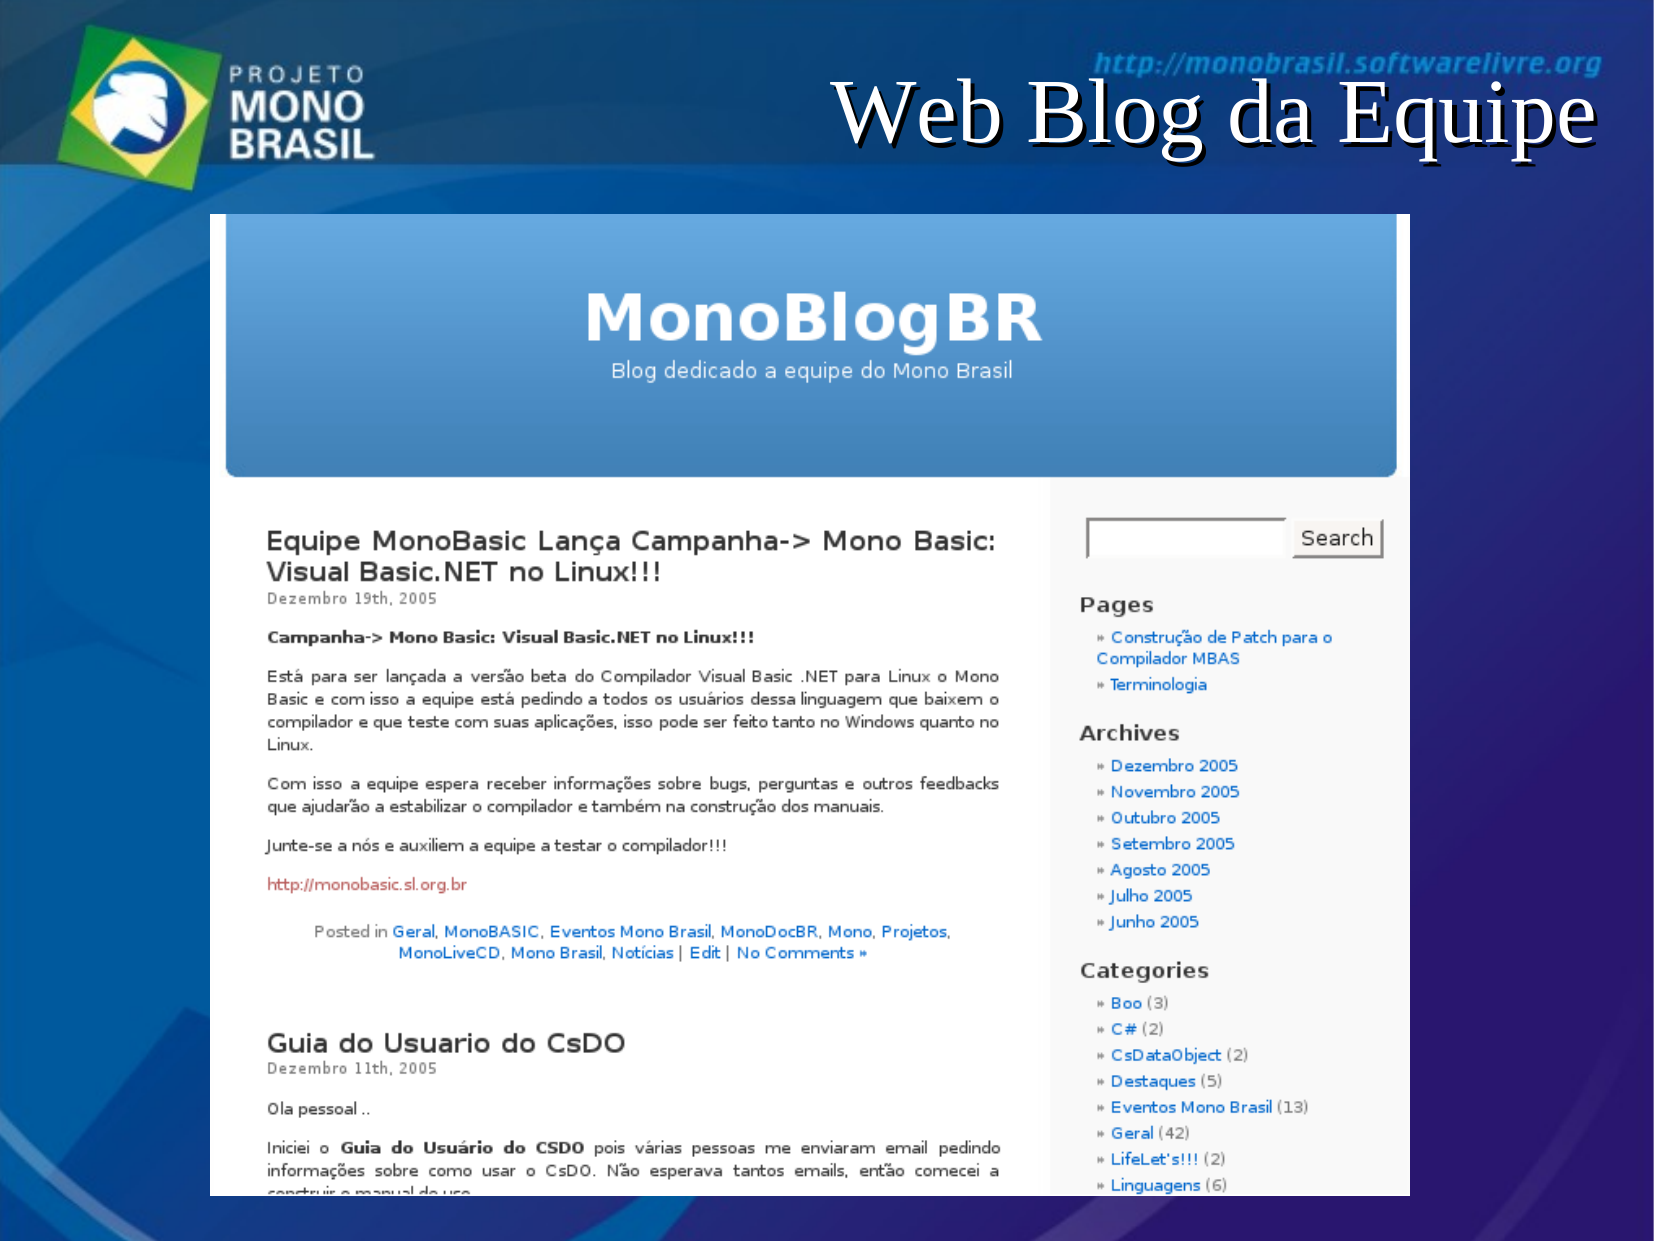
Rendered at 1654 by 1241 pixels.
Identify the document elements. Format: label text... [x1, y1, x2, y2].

title Web Blog da Equipe [186, 8, 1599, 216]
picture [0, 0, 1654, 1241]
